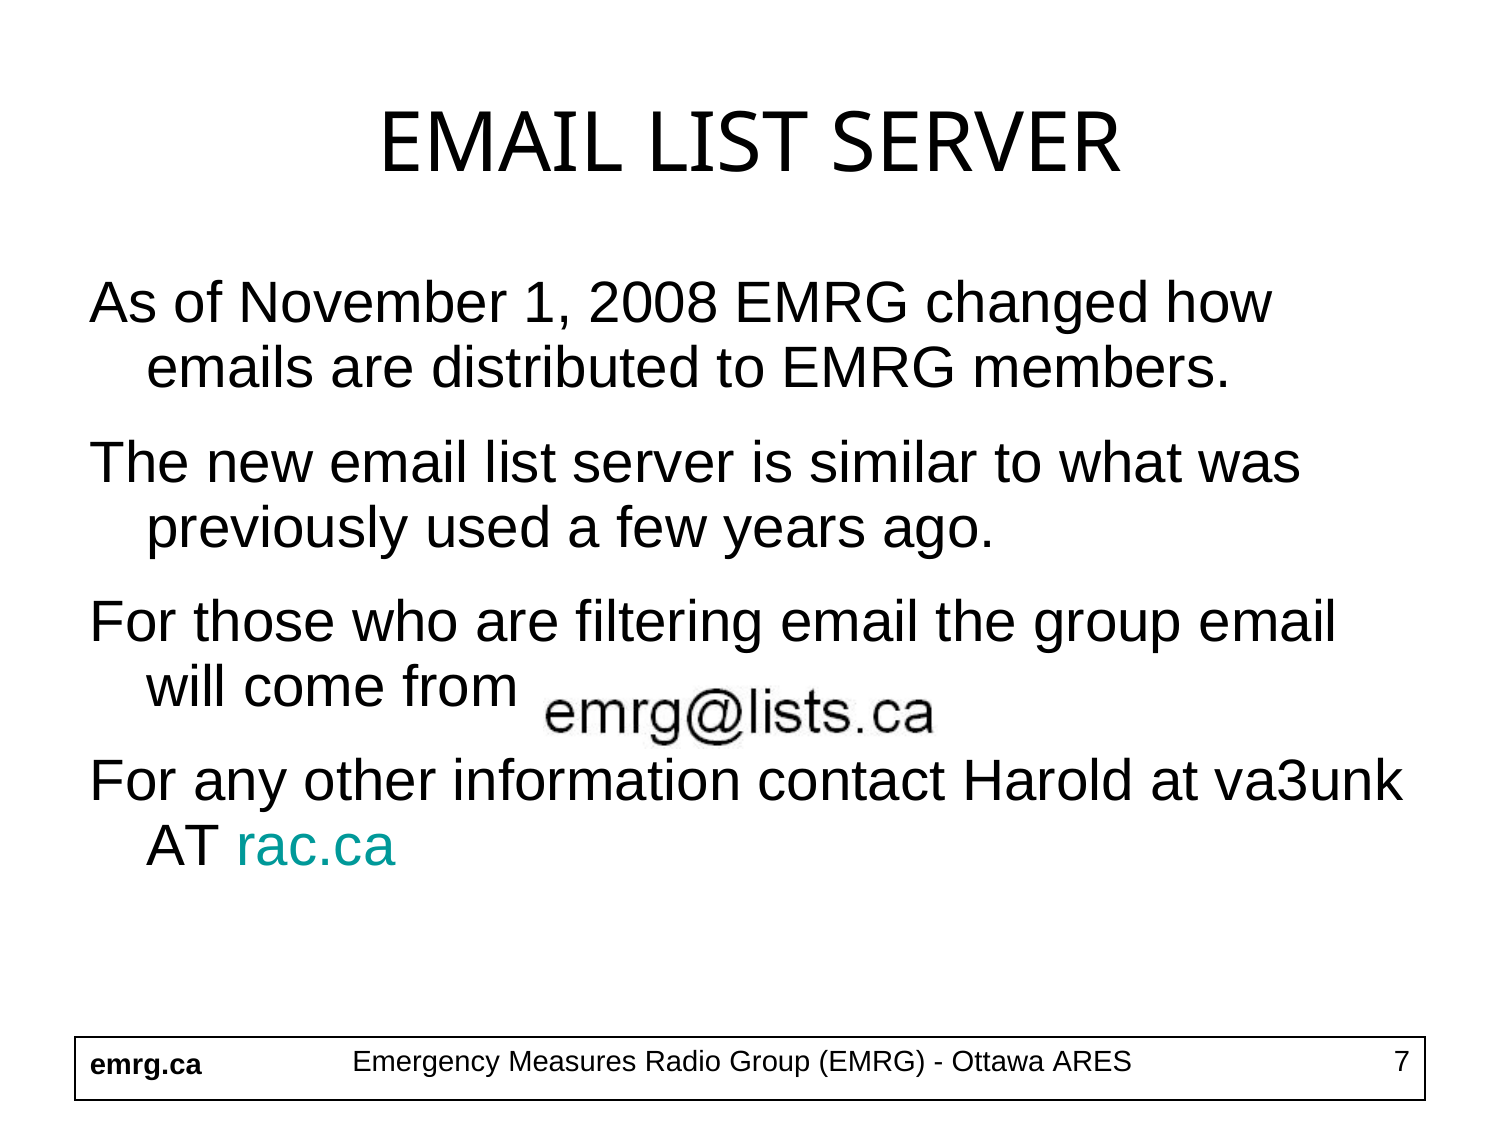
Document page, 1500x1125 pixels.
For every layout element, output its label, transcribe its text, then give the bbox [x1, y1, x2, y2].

picture [543, 673, 938, 749]
list As of November 1, 2008 EMRG changed how emails are distributed to EMRG members. The new email list server is similar to what was previously used a few years ago. For those who are filtering email the group email will come from For any other information contact Harold at va3unk AT rac.ca [75, 262, 1426, 1006]
title EMAIL LIST SERVER [75, 45, 1426, 233]
